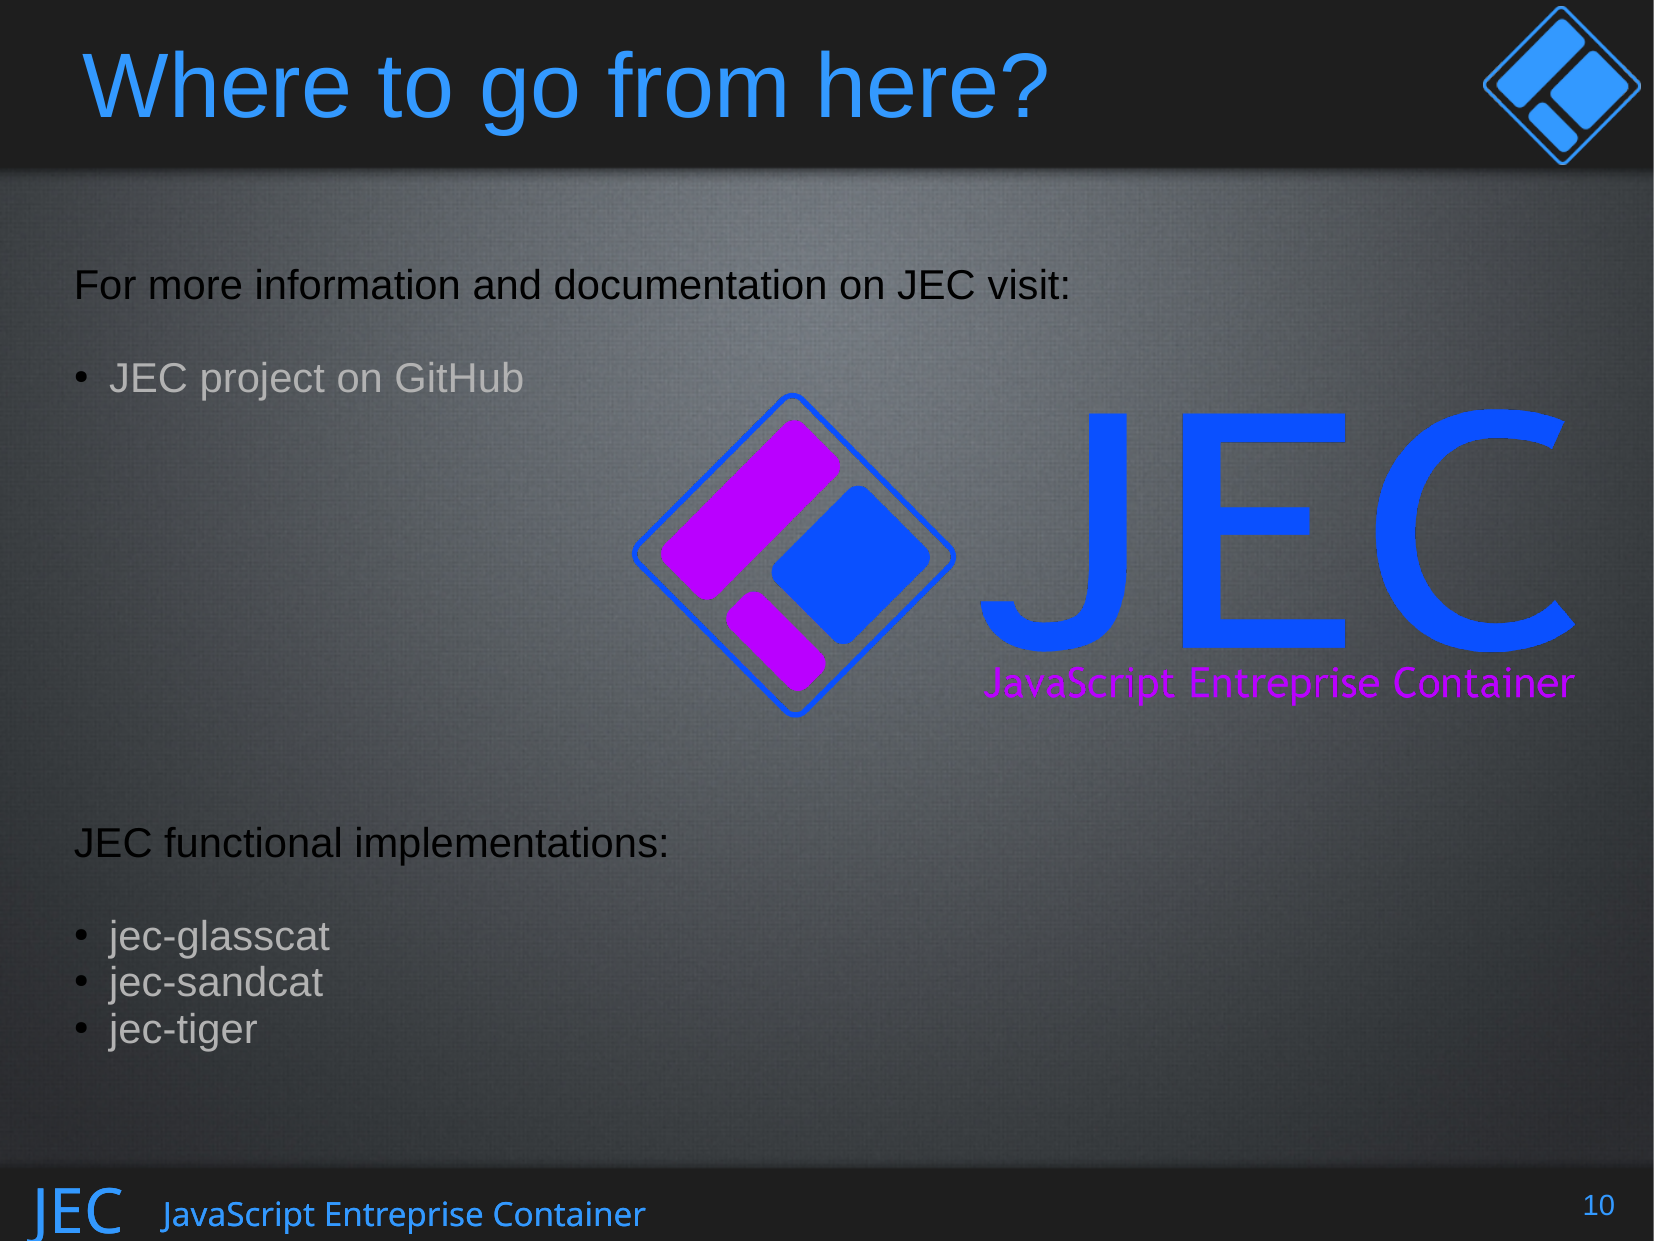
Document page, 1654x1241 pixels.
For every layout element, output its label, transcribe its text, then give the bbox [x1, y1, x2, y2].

text_box 10 [744, 1181, 1630, 1229]
text_box JavaScript Entreprise Container [148, 1183, 651, 1241]
title Where to go from here? [82, 23, 1441, 147]
text_box JEC [17, 1159, 149, 1241]
picture [0, 0, 1654, 1241]
text_box For more information and documentation on JEC visit: JEC project on GitHub JEC functional implementations: jec-glasscat jec-sandcat jec-tiger [59, 254, 1595, 1112]
